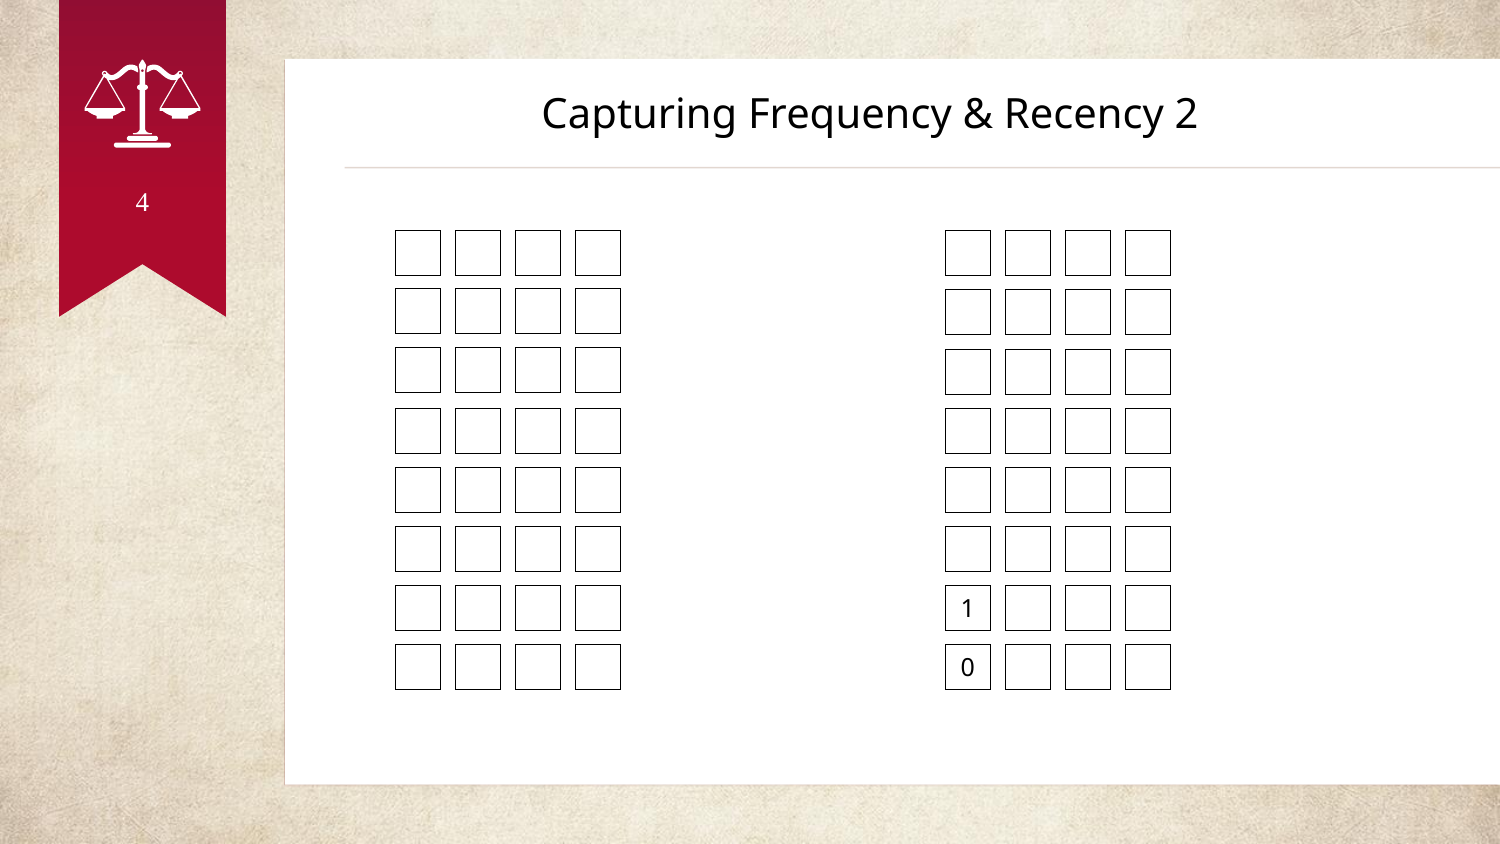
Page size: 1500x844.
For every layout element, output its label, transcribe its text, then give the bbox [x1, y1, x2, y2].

text_box [1125, 349, 1171, 395]
text_box [1005, 408, 1051, 454]
text_box [575, 230, 621, 276]
text_box [515, 526, 561, 572]
text_box [1065, 349, 1111, 395]
picture [0, 0, 1500, 844]
text_box [1065, 526, 1111, 572]
text_box [395, 230, 441, 276]
text_box [945, 526, 991, 572]
text_box [1125, 289, 1171, 335]
text_box [395, 644, 441, 690]
text_box [945, 289, 991, 335]
text_box <number> [58, 167, 226, 233]
text_box [395, 526, 441, 572]
text_box [1125, 408, 1171, 454]
text_box [945, 349, 991, 395]
text_box [945, 467, 991, 513]
text_box Capturing Frequency & Recency 2 [420, 75, 1321, 151]
text_box [515, 408, 561, 454]
text_box [515, 467, 561, 513]
text_box [575, 644, 621, 690]
text_box [1005, 585, 1051, 631]
text_box [1125, 585, 1171, 631]
text_box [1125, 526, 1171, 572]
text_box [455, 526, 501, 572]
text_box [1065, 585, 1111, 631]
text_box [515, 288, 561, 334]
text_box [575, 585, 621, 631]
text_box [455, 467, 501, 513]
text_box [1125, 644, 1171, 690]
text_box [395, 288, 441, 334]
text_box [1065, 467, 1111, 513]
text_box [1125, 230, 1171, 276]
text_box [515, 347, 561, 393]
text_box [1005, 349, 1051, 395]
text_box [575, 526, 621, 572]
text_box [945, 408, 991, 454]
text_box [1005, 289, 1051, 335]
text_box [575, 467, 621, 513]
text_box [515, 230, 561, 276]
text_box [1005, 644, 1051, 690]
text_box [1065, 289, 1111, 335]
text_box [455, 347, 501, 393]
text_box [1005, 230, 1051, 276]
text_box [395, 408, 441, 454]
text_box [395, 585, 441, 631]
text_box [455, 585, 501, 631]
text_box [575, 408, 621, 454]
text_box [1005, 467, 1051, 513]
text_box 0 [945, 644, 991, 690]
text_box [455, 408, 501, 454]
text_box [395, 347, 441, 393]
text_box 1 [945, 585, 991, 631]
text_box [575, 288, 621, 334]
text_box [1065, 230, 1111, 276]
text_box [455, 644, 501, 690]
text_box [1065, 644, 1111, 690]
text_box [945, 230, 991, 276]
text_box [395, 467, 441, 513]
text_box [575, 347, 621, 393]
text_box [1125, 467, 1171, 513]
text_box [455, 230, 501, 276]
text_box [455, 288, 501, 334]
text_box [1005, 526, 1051, 572]
text_box [1065, 408, 1111, 454]
text_box [515, 585, 561, 631]
text_box [515, 644, 561, 690]
